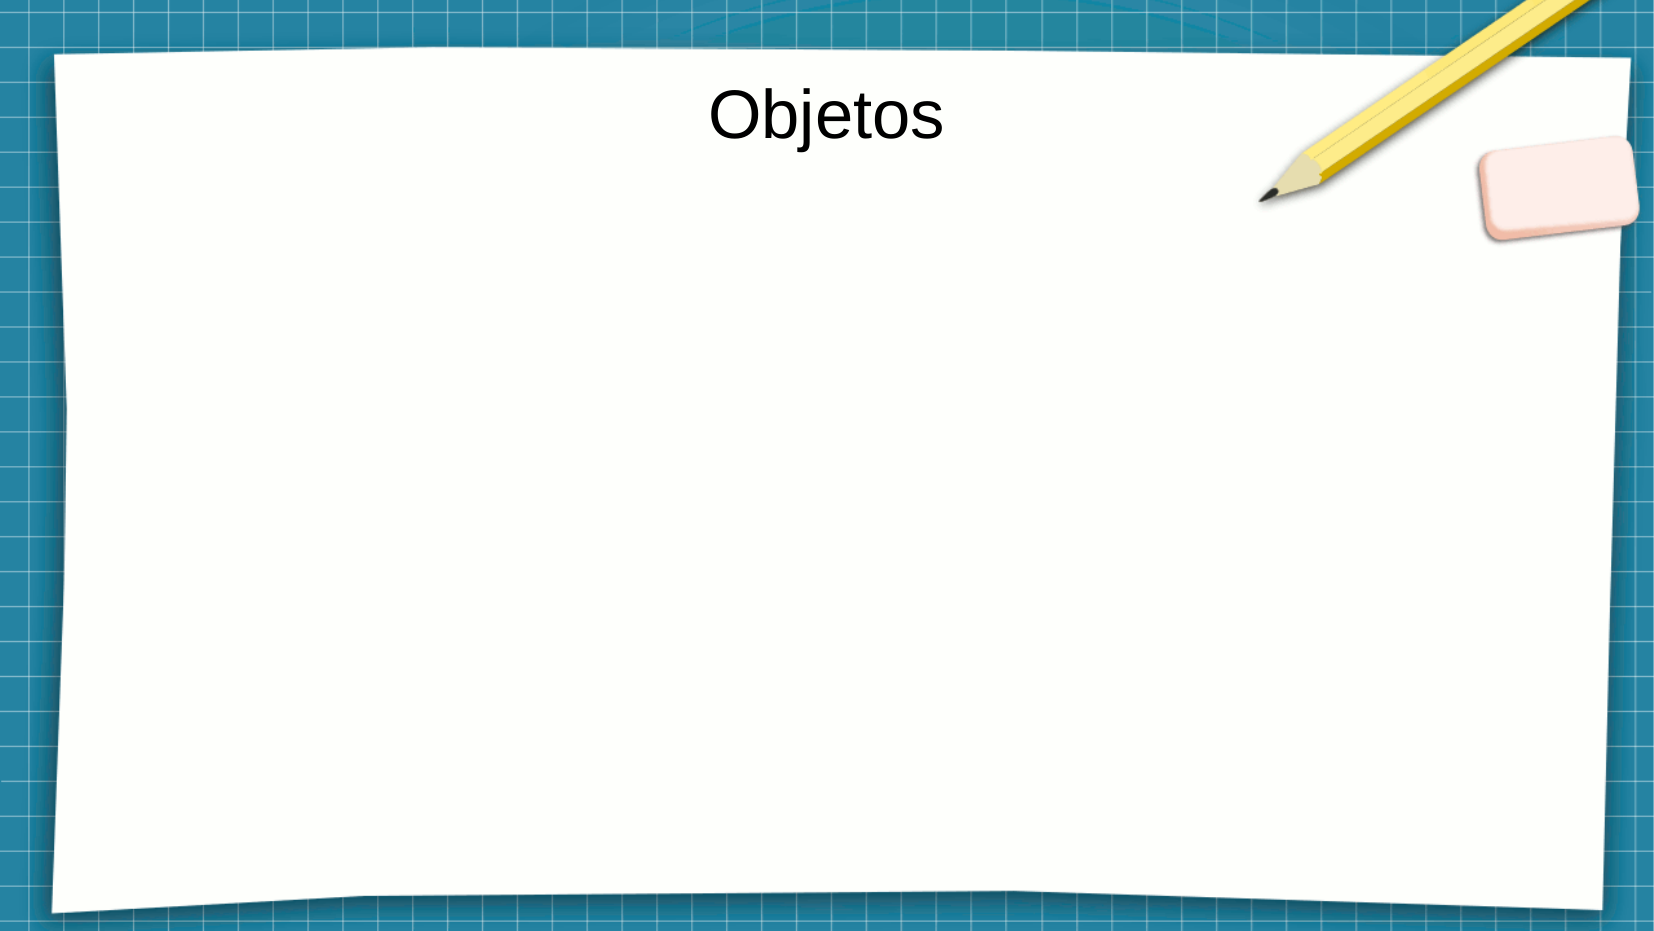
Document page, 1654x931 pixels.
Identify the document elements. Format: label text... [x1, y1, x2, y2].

picture [0, 0, 1654, 931]
title Objetos [82, 37, 1571, 193]
